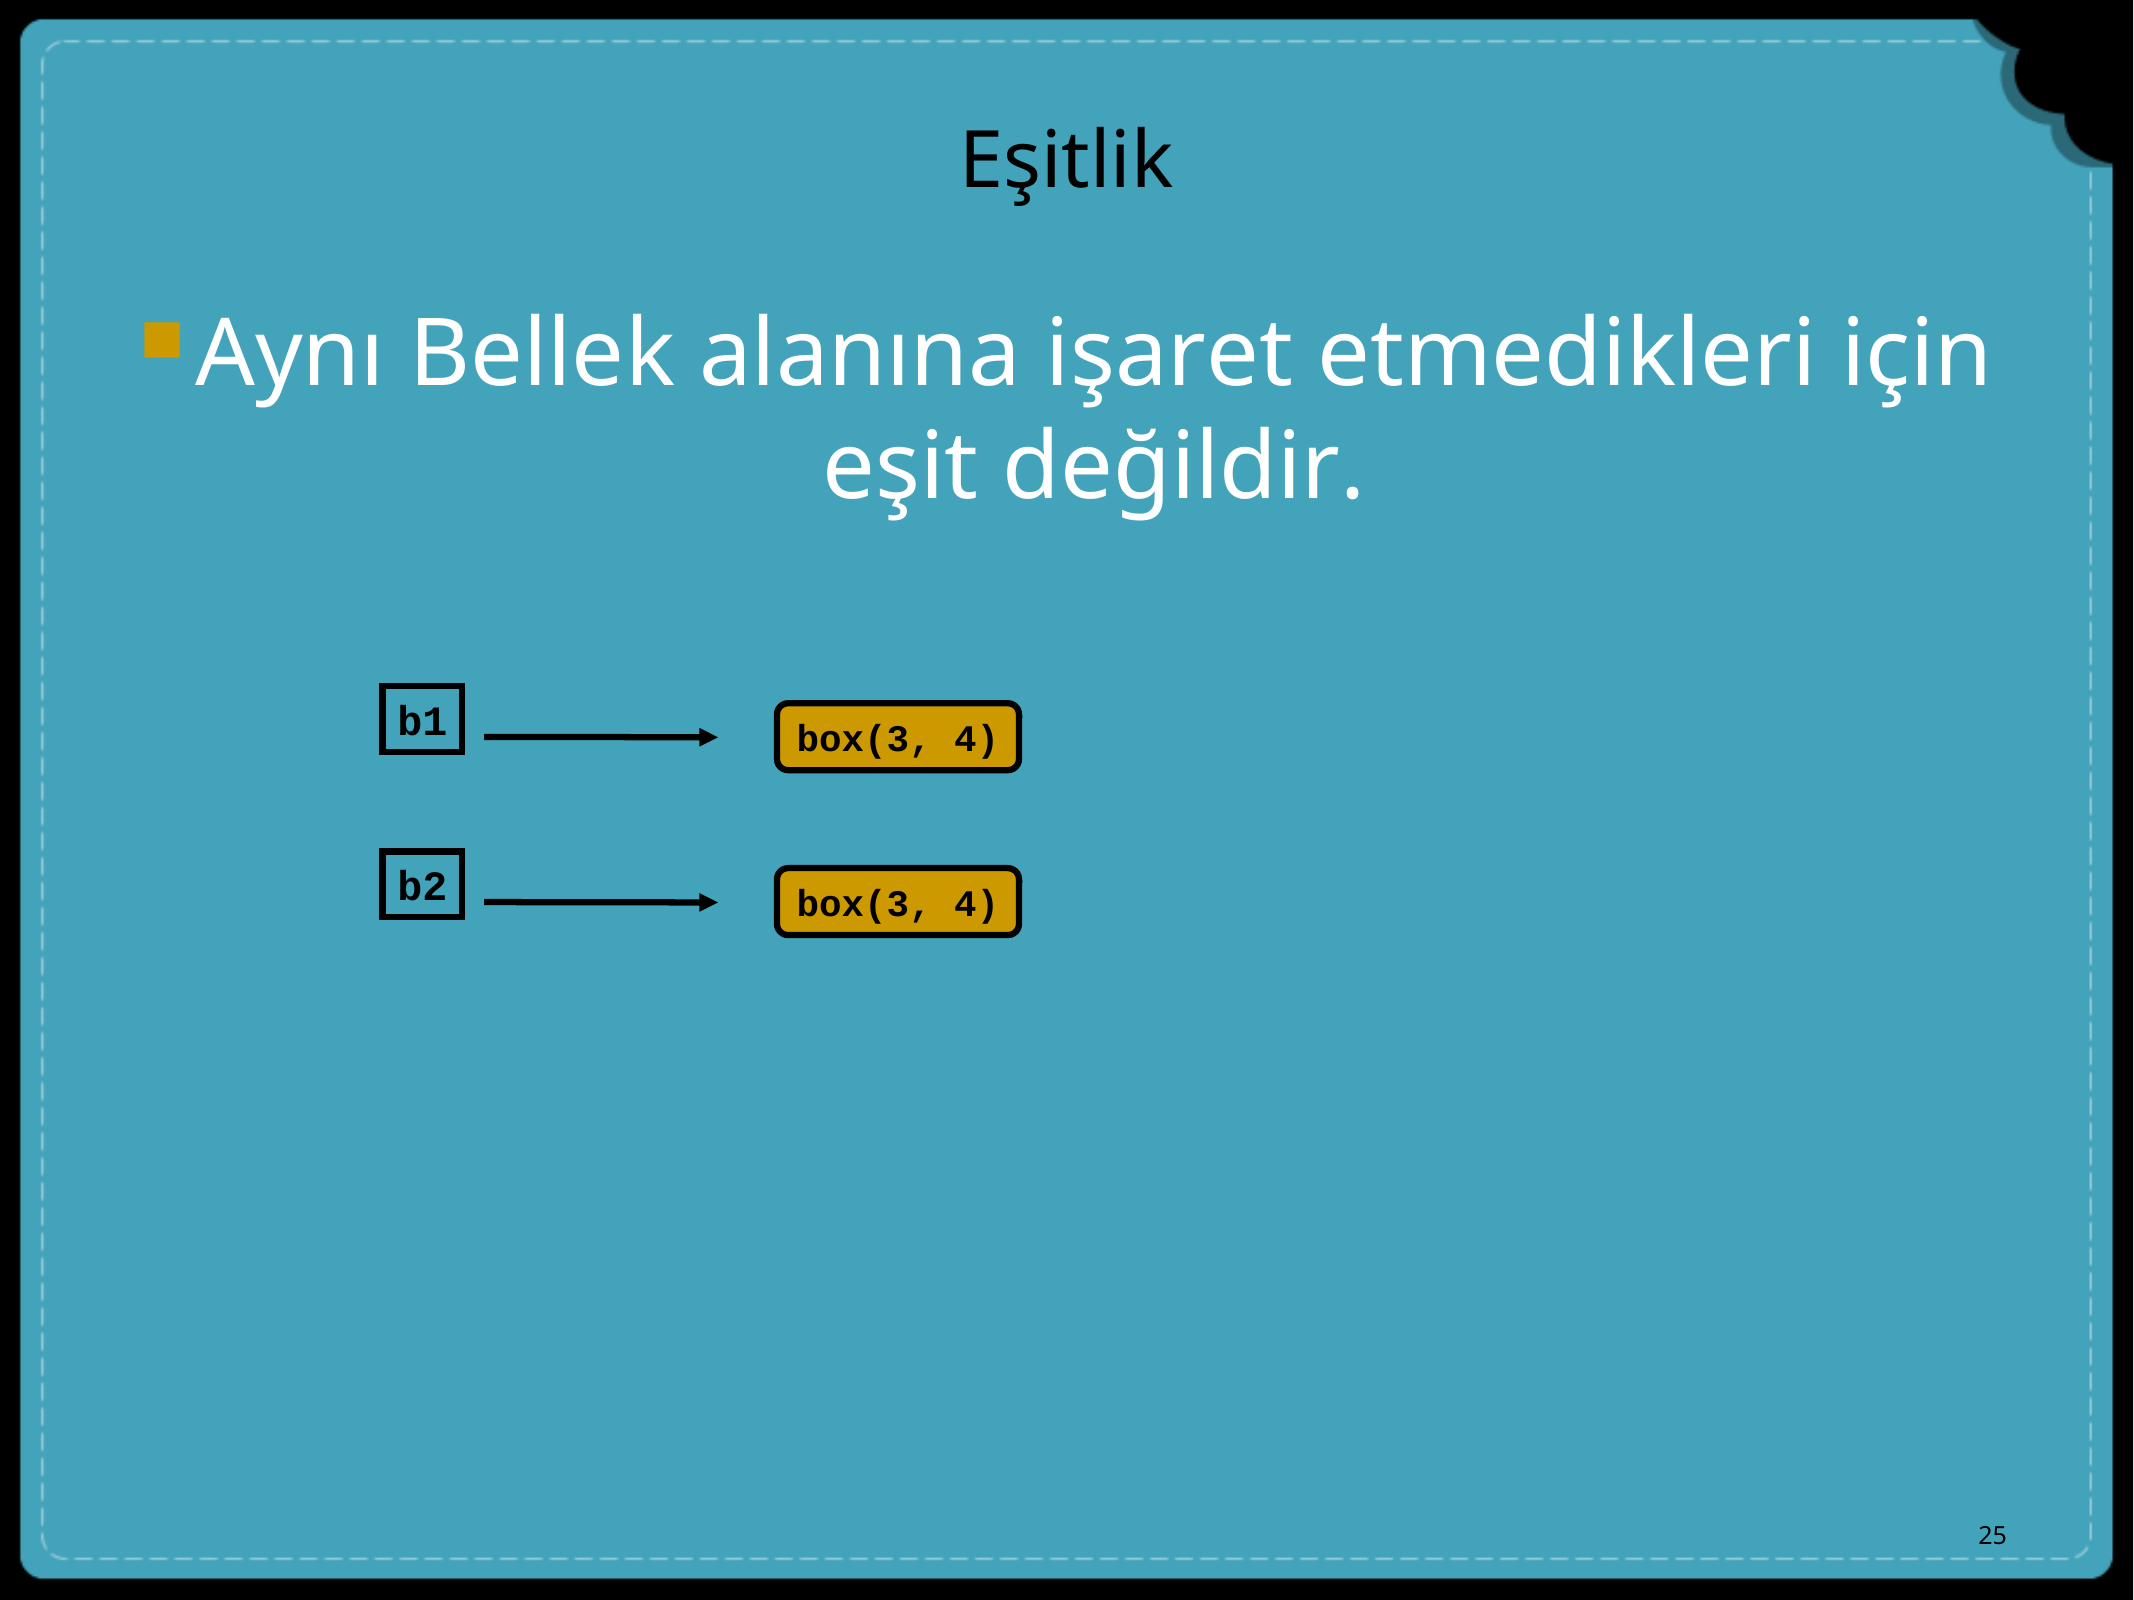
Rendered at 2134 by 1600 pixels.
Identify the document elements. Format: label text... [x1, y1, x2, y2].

text_box b1 [382, 686, 463, 752]
title Eşitlik [106, 54, 2027, 212]
text_box b2 [382, 851, 463, 917]
text_box box(3, 4) [776, 703, 1019, 771]
list Aynı Bellek alanına işaret etmedikleri için eşit değildir. [71, 284, 2062, 616]
text_box box(3, 4) [776, 868, 1019, 936]
picture [0, 0, 2134, 1600]
